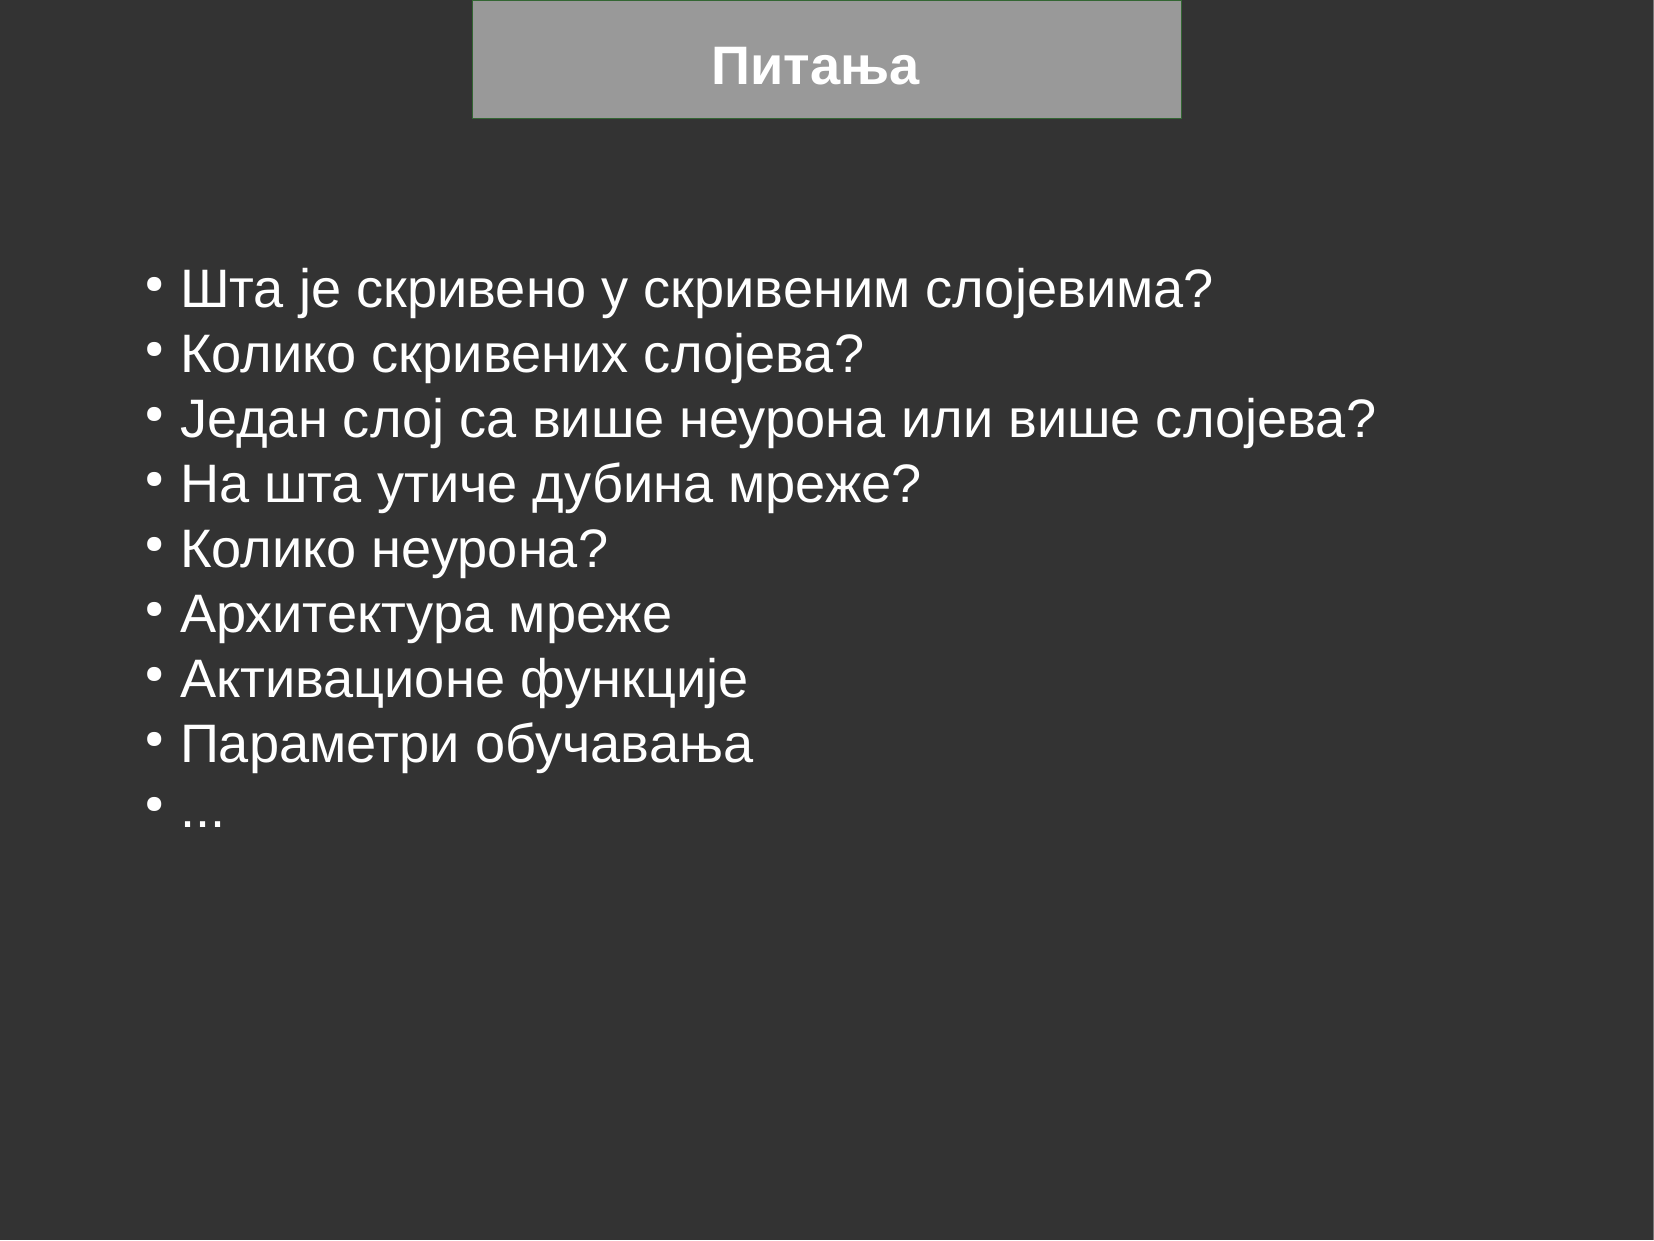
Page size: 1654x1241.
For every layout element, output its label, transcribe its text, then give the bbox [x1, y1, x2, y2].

text_box Шта је скривено у скривеним слојевима? Колико скривених слојева? Један слој са више неурона или више слојева? На шта утиче дубина мреже? Колико неурона? Архитектура мреже Активационе функције Параметри обучавања ... [129, 200, 1571, 683]
text_box [472, 0, 1182, 119]
